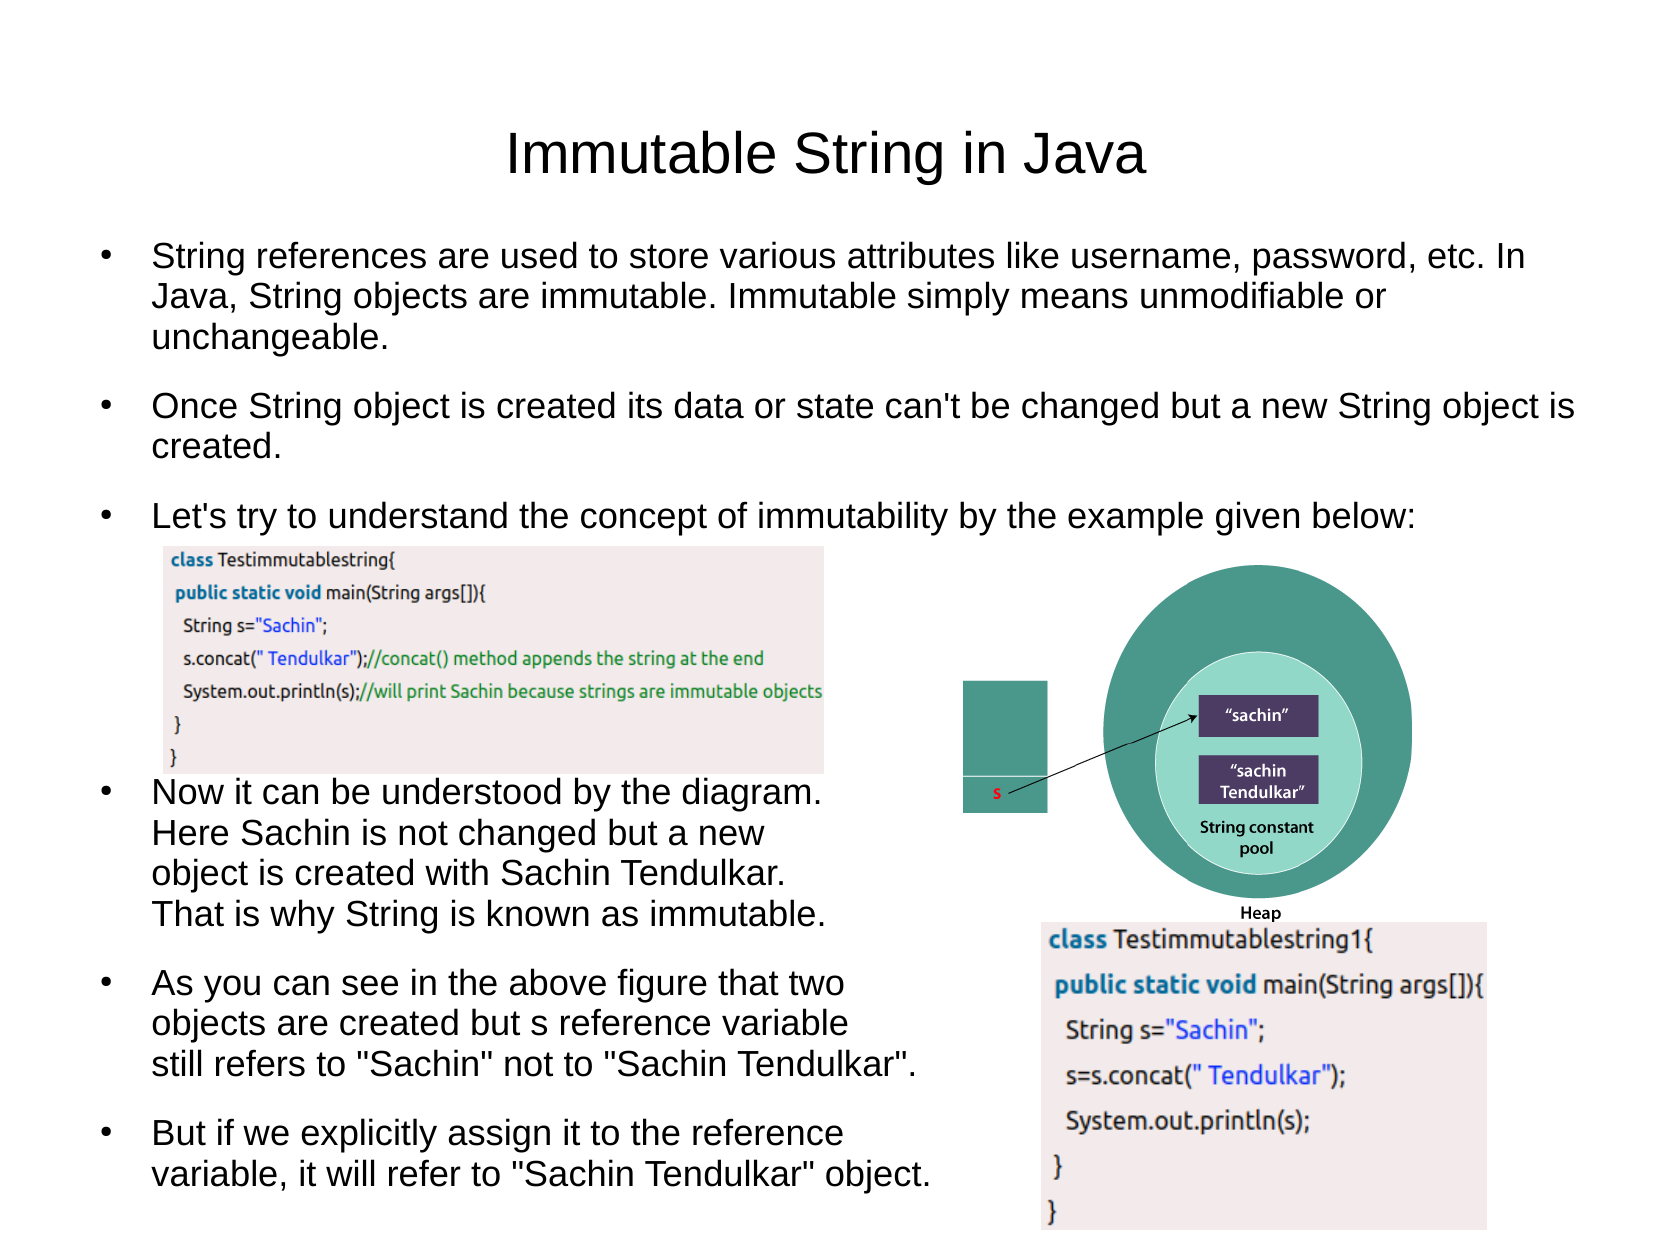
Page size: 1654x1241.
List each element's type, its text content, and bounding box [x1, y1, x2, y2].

picture [963, 564, 1487, 1230]
list String references are used to store various attributes like username, password, etc. In Java, String objects are immutable. Immutable simply means unmodifiable or unchangeable. Once String object is created its data or state can't be changed but a new String object is created. Let's try to understand the concept of immutability by the example given below: Now it can be understood by the diagram. Here Sachin is not changed but a new object is created with Sachin Tendulkar. That is why String is known as immutable. As you can see in the above figure that two objects are created but s reference variable still refers to "Sachin" not to "Sachin Tendulkar". But if we explicitly assign it to the reference variable, it will refer to "Sachin Tendulkar" object. [82, 235, 1622, 1197]
title Immutable String in Java [82, 49, 1571, 235]
picture [163, 546, 824, 774]
